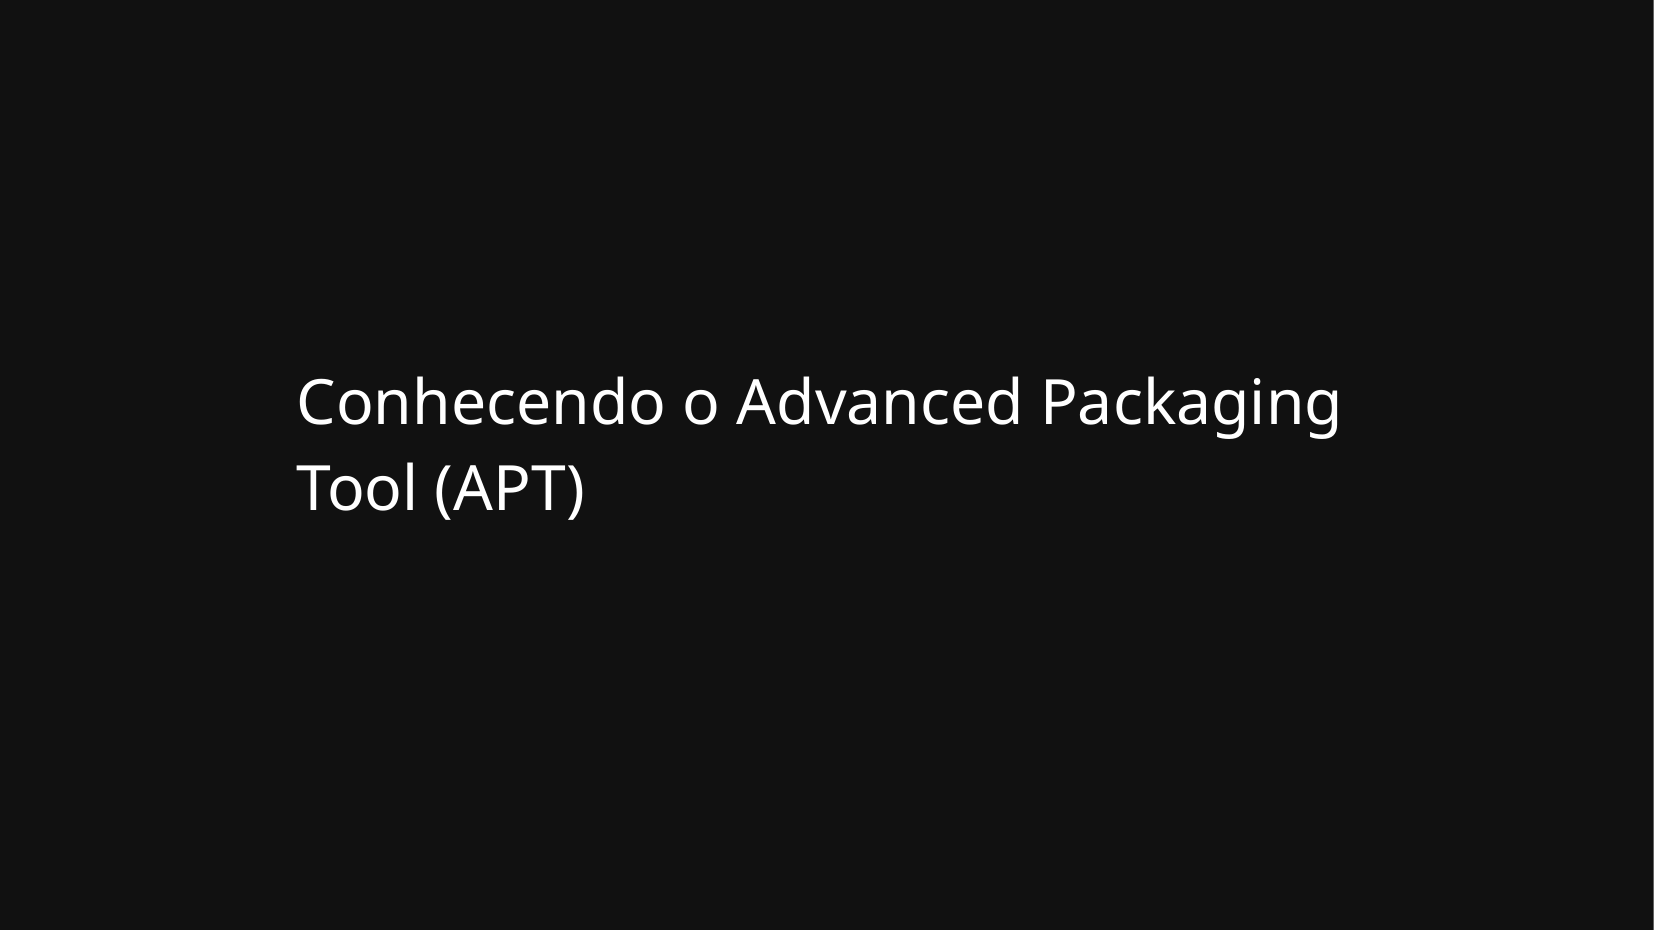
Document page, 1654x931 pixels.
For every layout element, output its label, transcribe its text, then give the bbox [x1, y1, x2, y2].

text_box Conhecendo o Advanced Packaging Tool (APT) [296, 374, 1357, 506]
